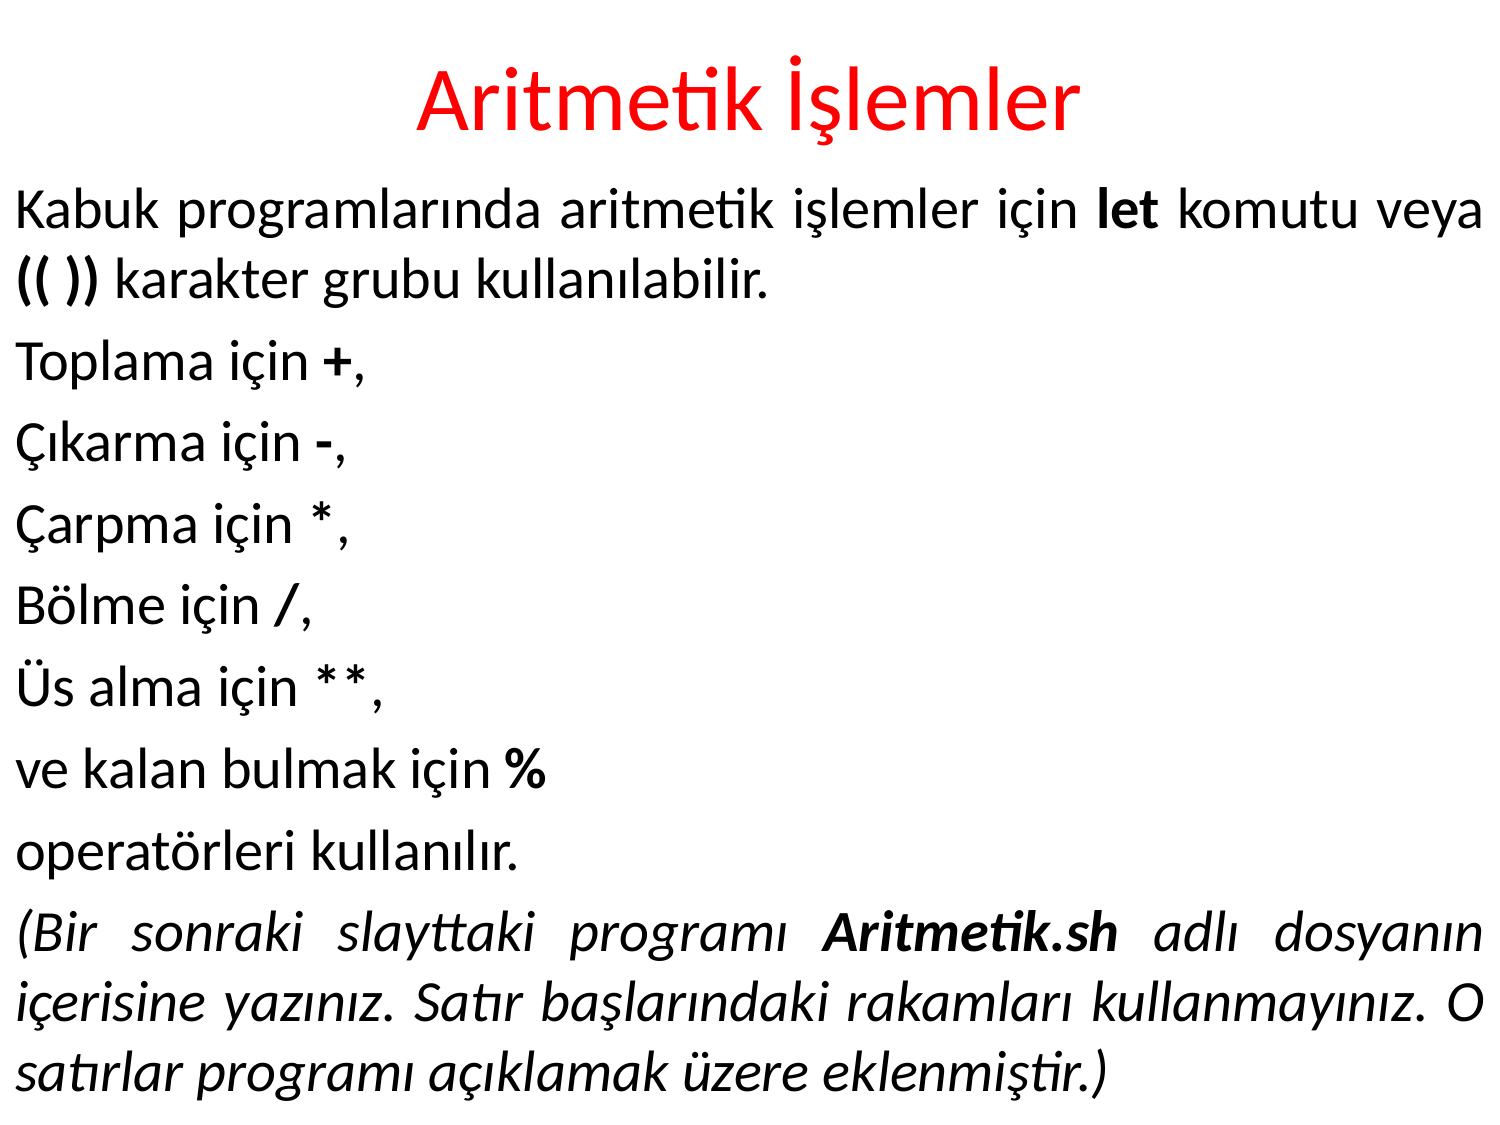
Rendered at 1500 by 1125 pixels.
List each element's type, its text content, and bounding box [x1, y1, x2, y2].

list Kabuk programlarında aritmetik işlemler için let komutu veya (( )) karakter grubu kullanılabilir. Toplama için +, Çıkarma için -, Çarpma için *, Bölme için /, Üs alma için **, ve kalan bulmak için % operatörleri kullanılır. (Bir sonraki slayttaki programı Aritmetik.sh adlı dosyanın içerisine yazınız. Satır başlarındaki rakamları kullanmayınız. O satırlar programı açıklamak üzere eklenmiştir.) [0, 162, 1500, 1125]
title Aritmetik İşlemler [0, 0, 1500, 162]
